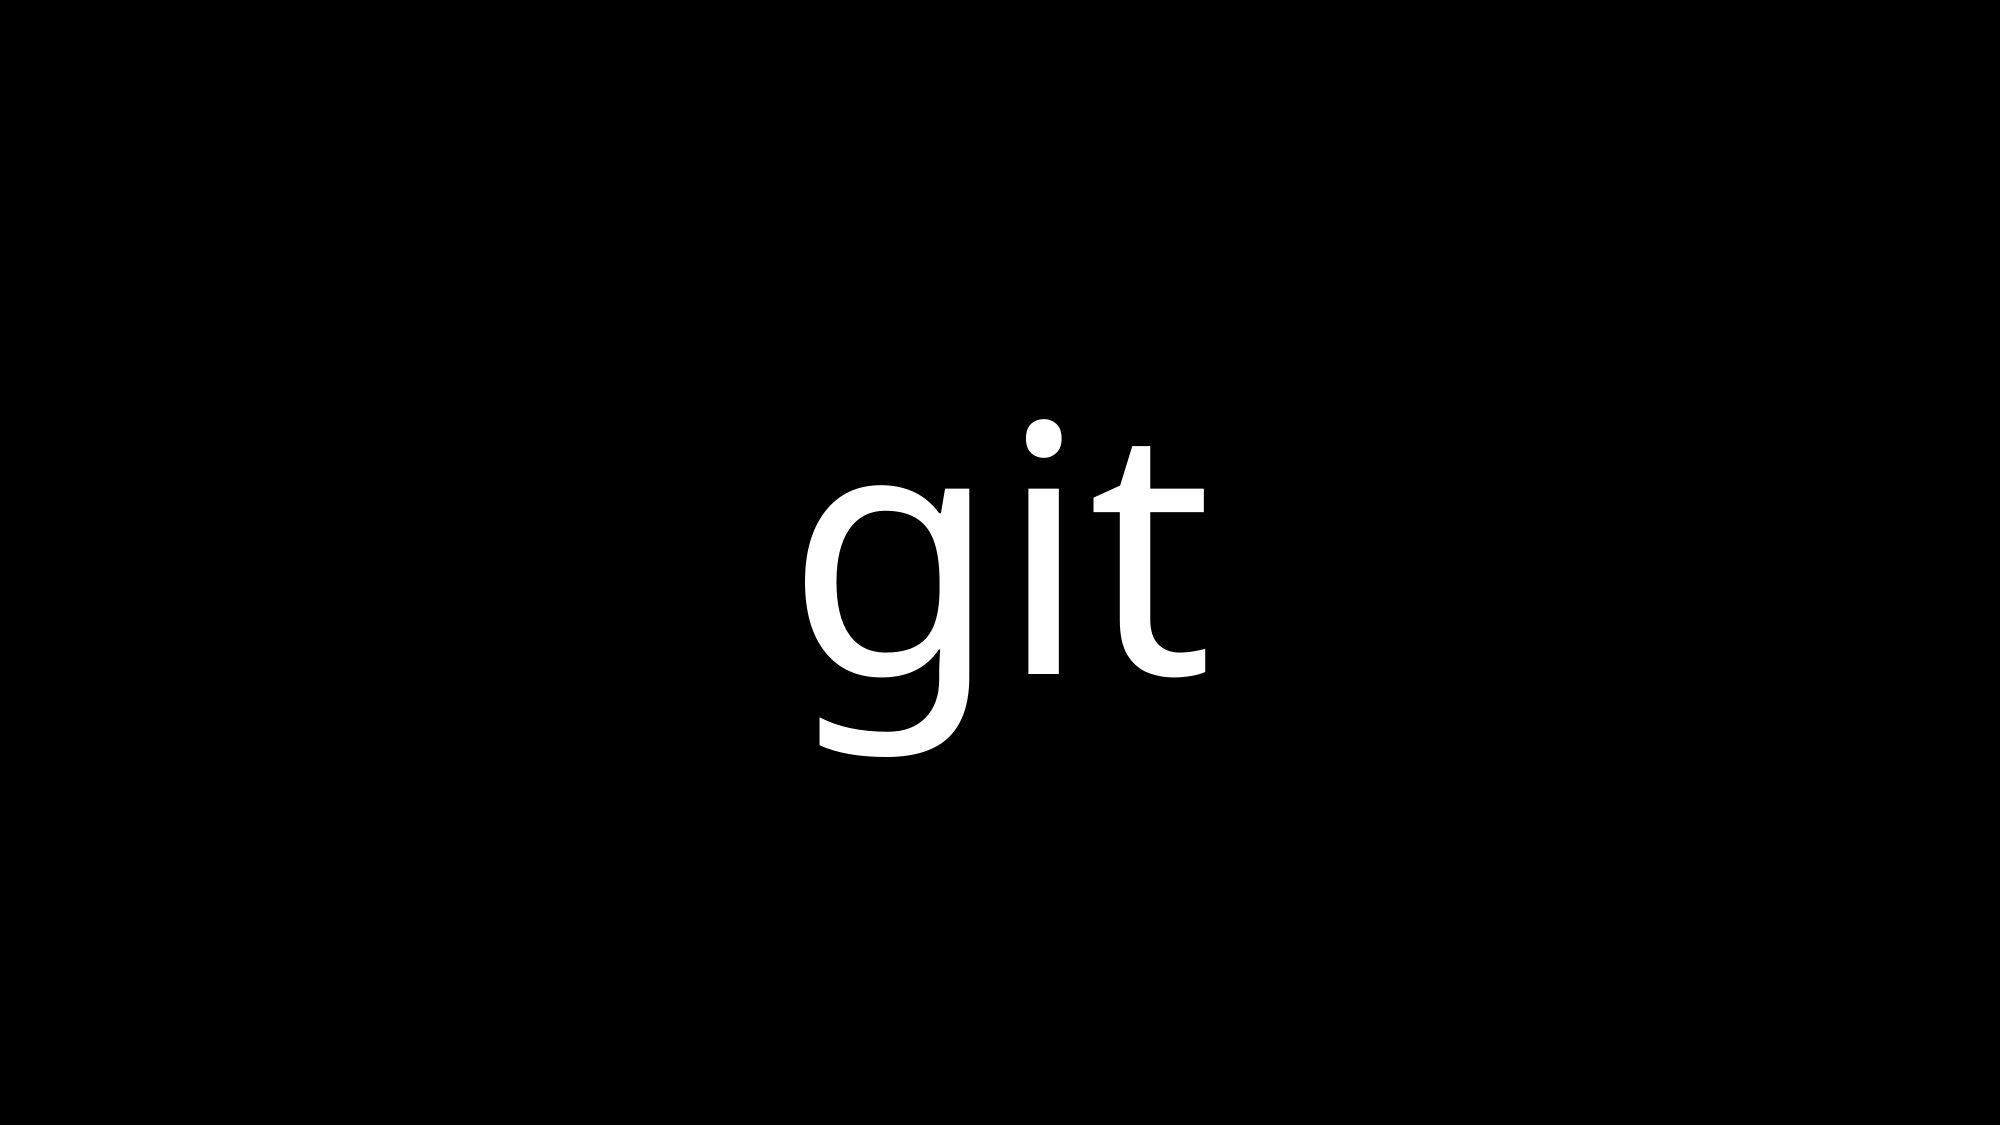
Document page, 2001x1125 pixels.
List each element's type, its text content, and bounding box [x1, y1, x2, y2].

title git [0, 0, 2000, 1125]
